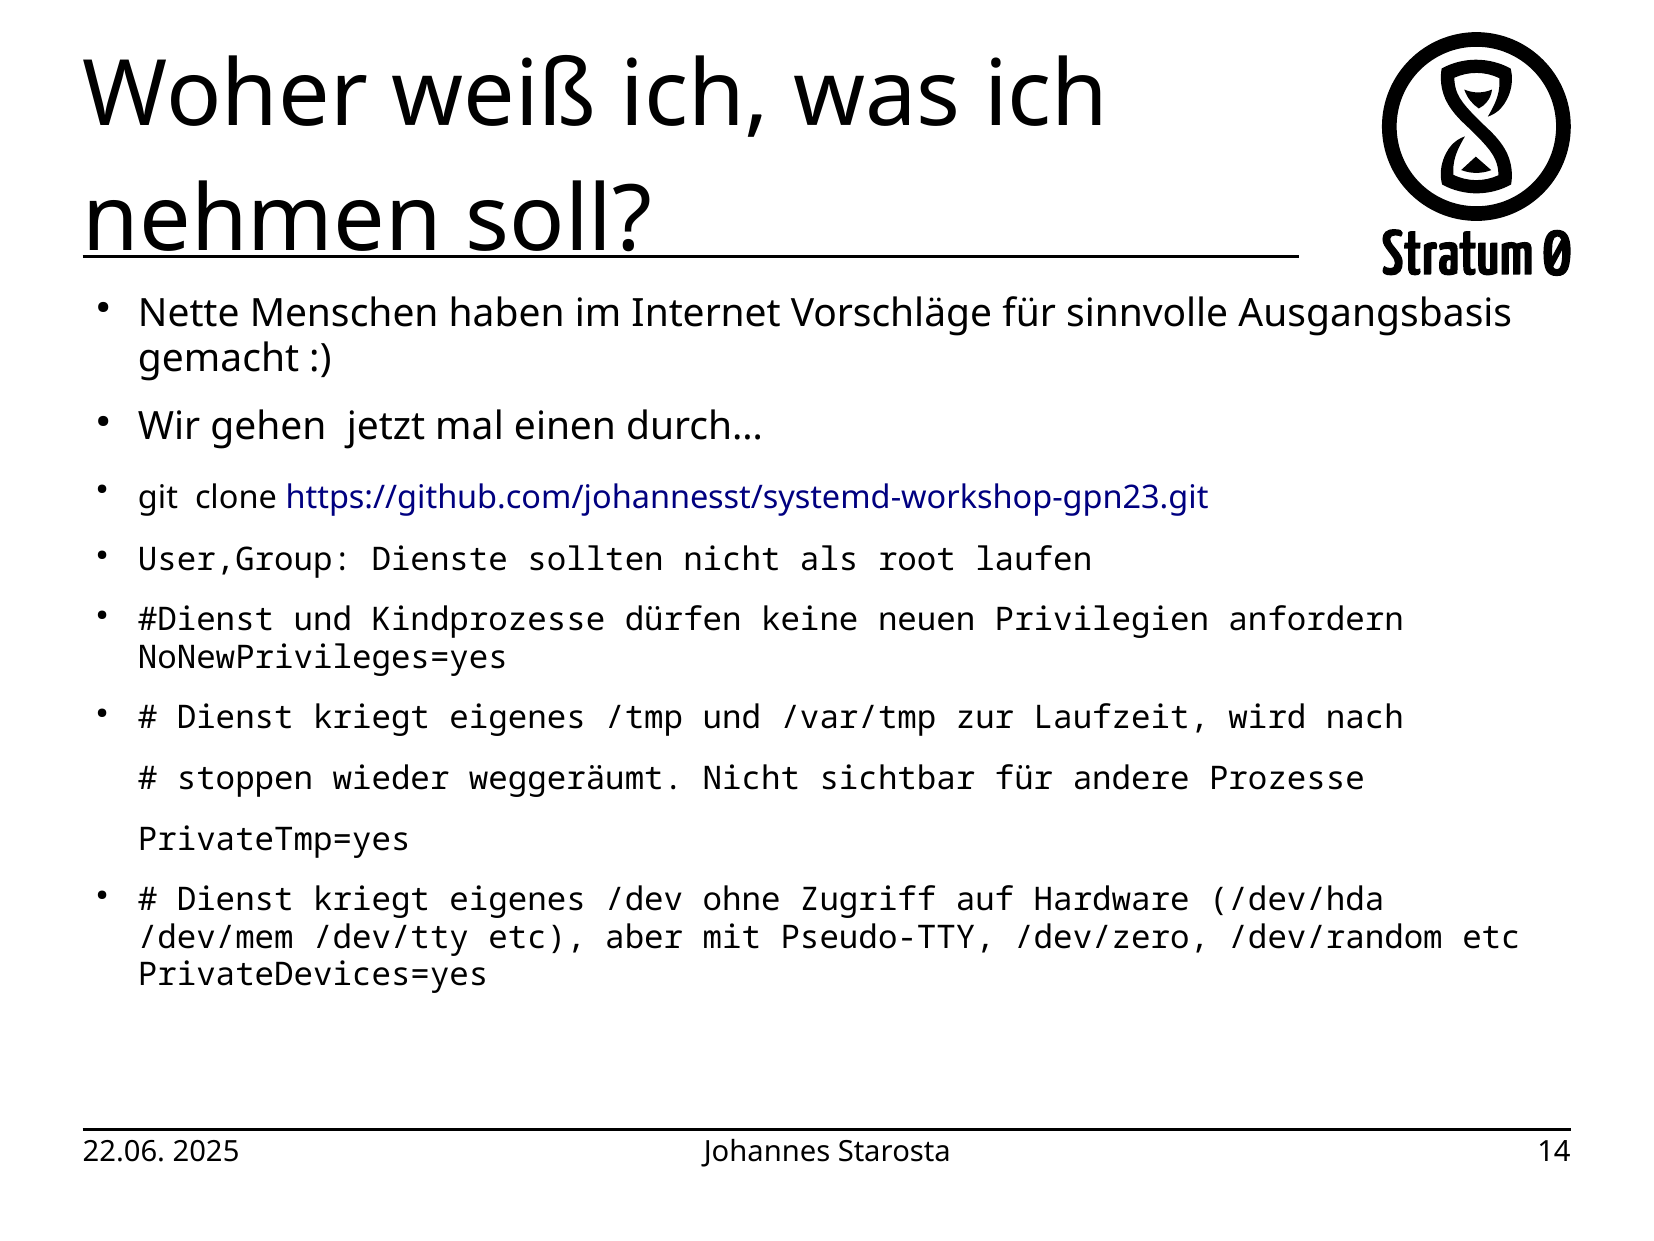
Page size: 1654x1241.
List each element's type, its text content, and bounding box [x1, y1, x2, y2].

title Woher weiß ich, was ich nehmen soll? [82, 49, 1300, 257]
list Nette Menschen haben im Internet Vorschläge für sinnvolle Ausgangsbasis gemacht :) Wir gehen jetzt mal einen durch… git clone https://github.com/johannesst/systemd-workshop-gpn23.git User,Group: Dienste sollten nicht als root laufen #Dienst und Kindprozesse dürfen keine neuen Privilegien anfordern NoNewPrivileges=yes # Dienst kriegt eigenes /tmp und /var/tmp zur Laufzeit, wird nach # stoppen wieder weggeräumt. Nicht sichtbar für andere Prozesse PrivateTmp=yes # Dienst kriegt eigenes /dev ohne Zugriff auf Hardware (/dev/hda /dev/mem /dev/tty etc), aber mit Pseudo-TTY, /dev/zero, /dev/random etc PrivateDevices=yes [82, 290, 1538, 1010]
